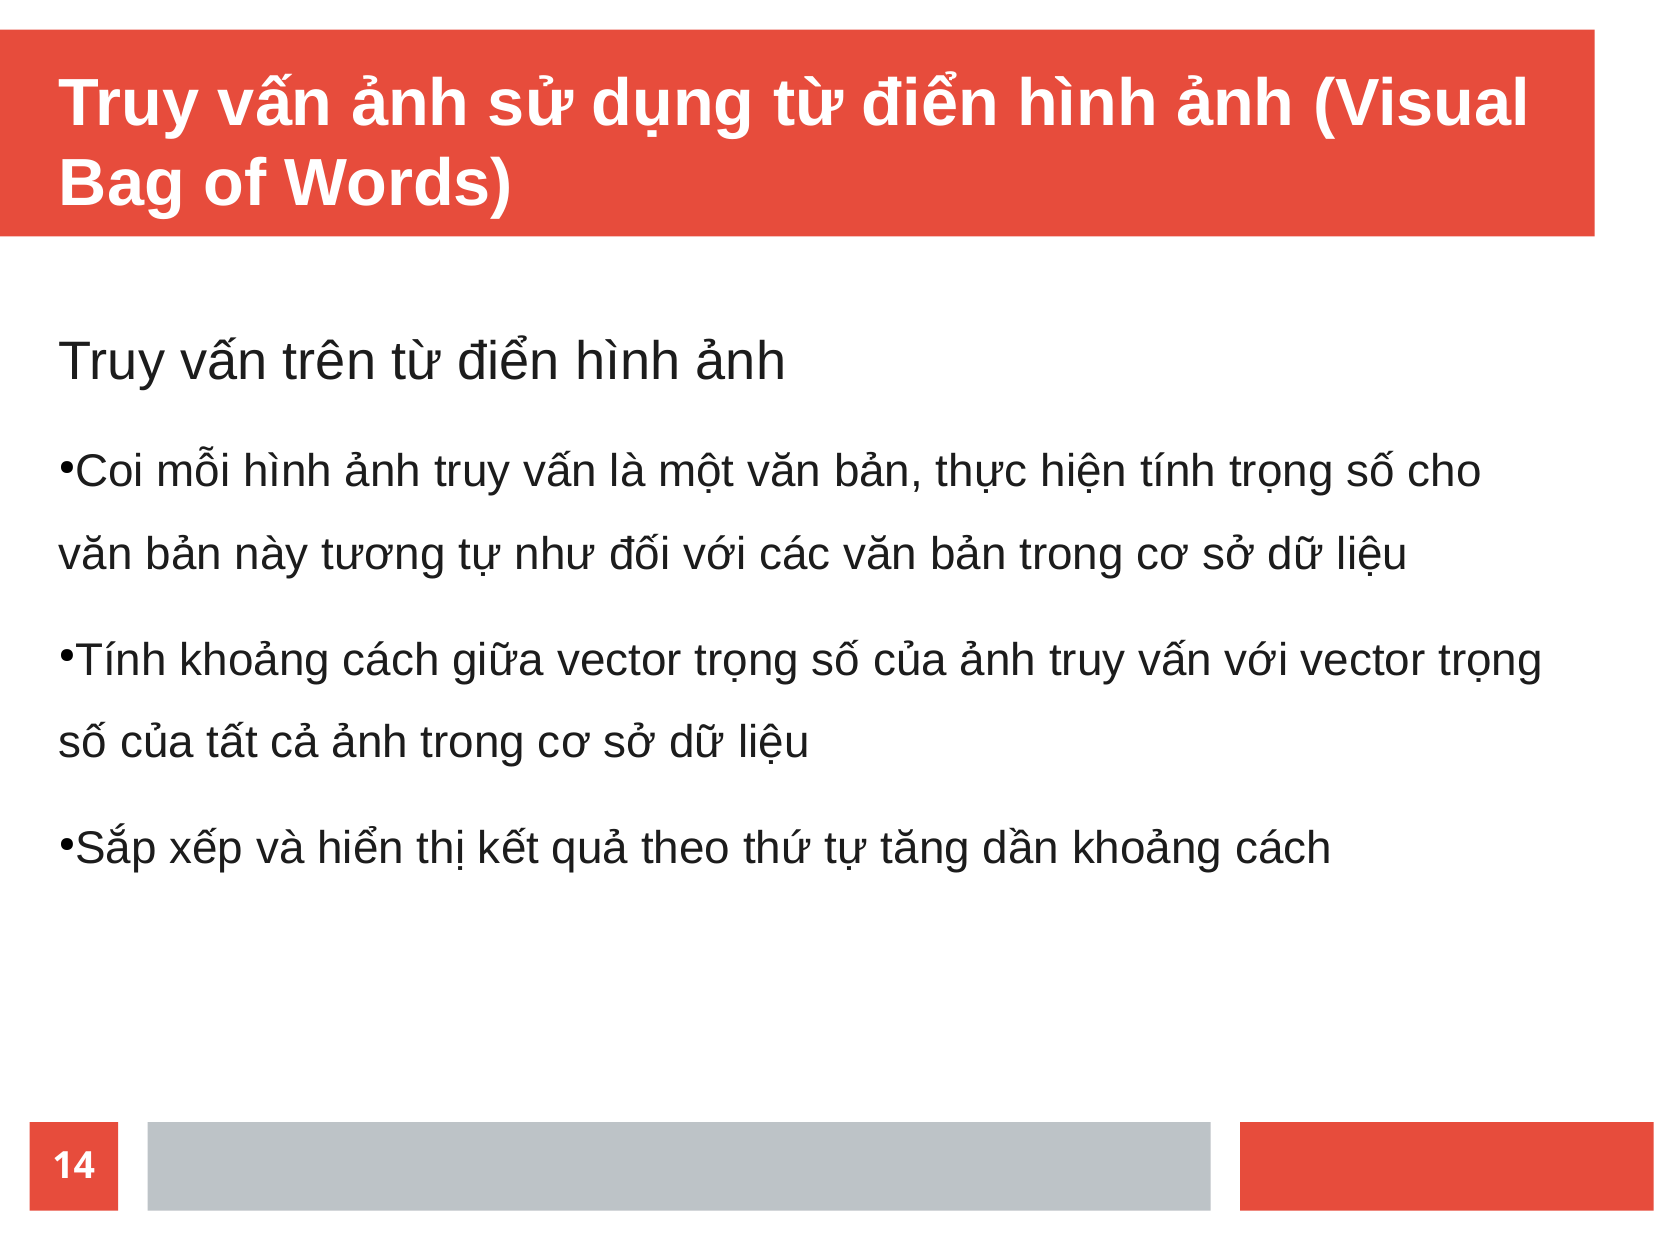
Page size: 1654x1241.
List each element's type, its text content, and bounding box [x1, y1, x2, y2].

text_box [29, 1122, 119, 1211]
list Truy vấn trên từ điển hình ảnh Coi mỗi hình ảnh truy vấn là một văn bản, thực hiện tính trọng số cho văn bản này tương tự như đối với các văn bản trong cơ sở dữ liệu Tính khoảng cách giữa vector trọng số của ảnh truy vấn với vector trọng số của tất cả ảnh trong cơ sở dữ liệu Sắp xếp và hiển thị kết quả theo thứ tự tăng dần khoảng cách [59, 324, 1565, 1093]
title Truy vấn ảnh sử dụng từ điển hình ảnh (Visual Bag of Words) [59, 59, 1595, 207]
